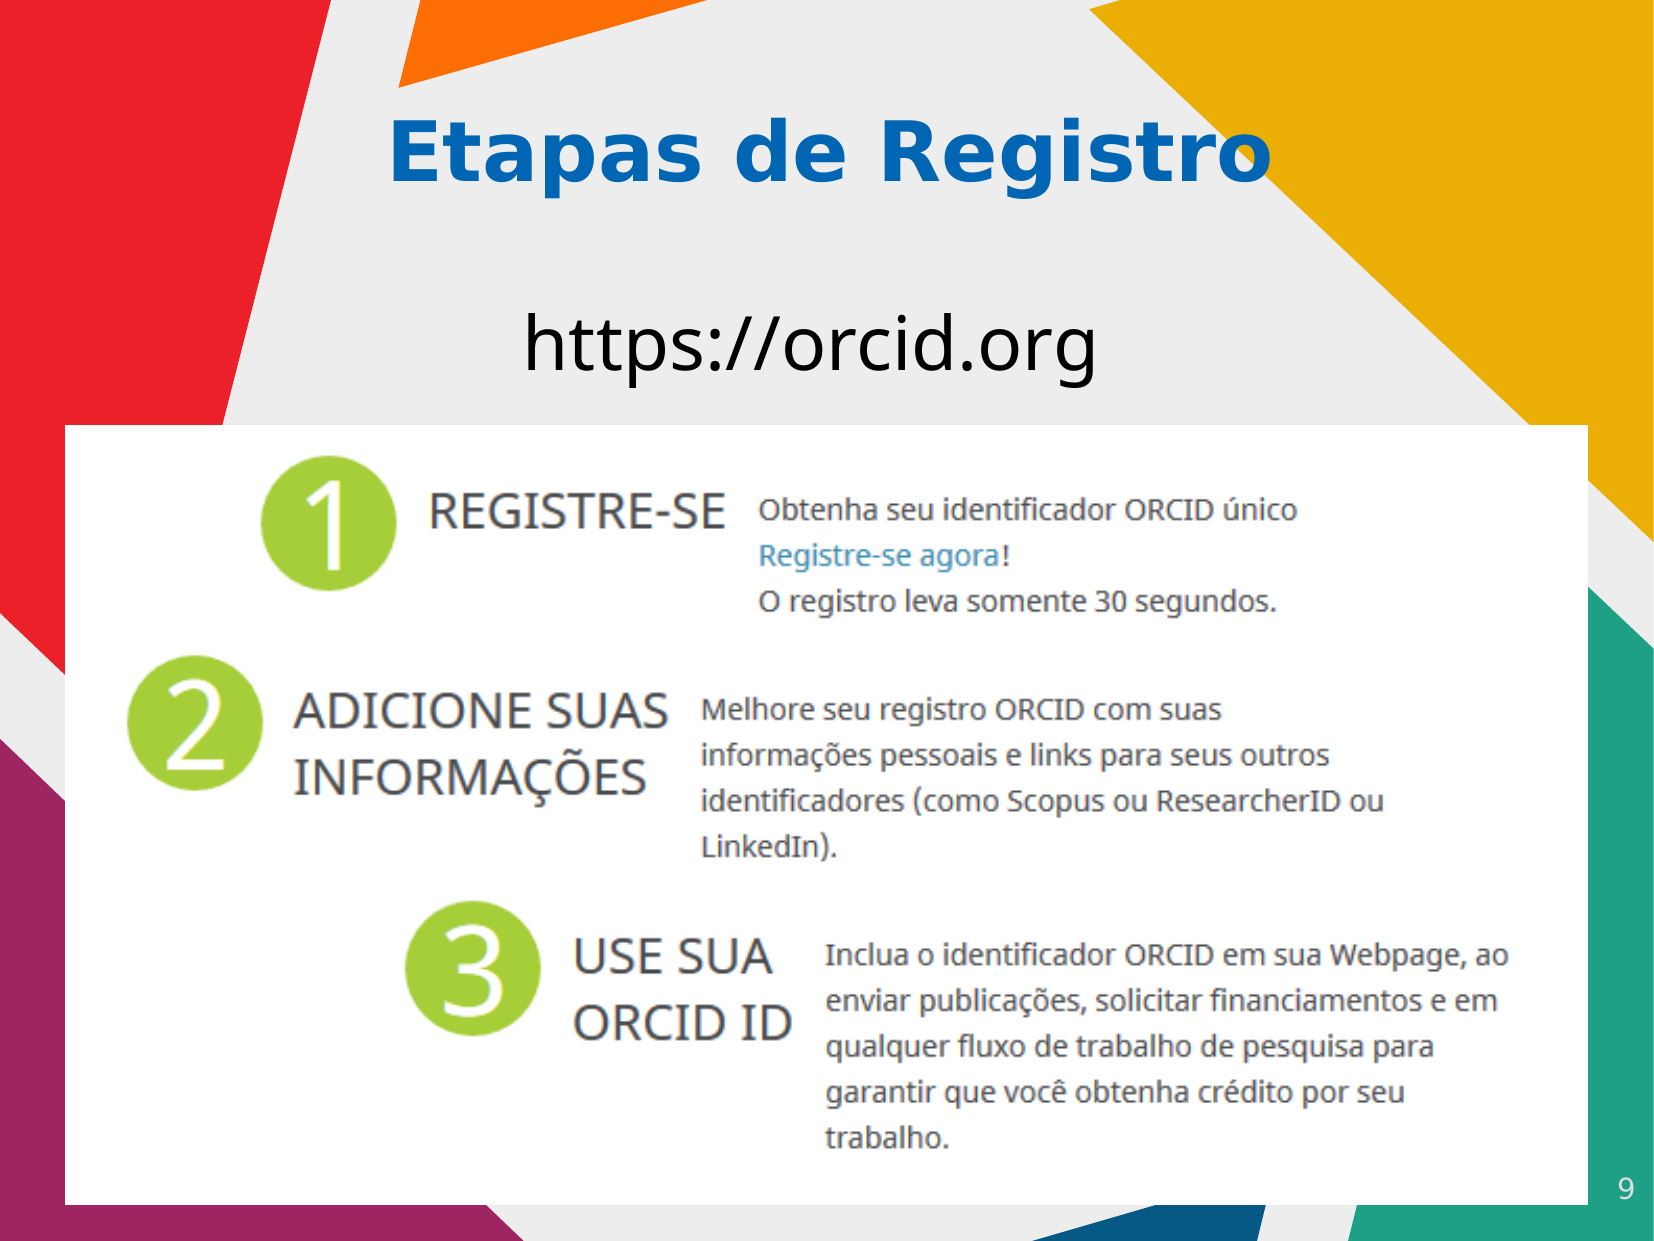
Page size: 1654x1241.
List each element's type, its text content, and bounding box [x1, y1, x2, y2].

list https://orcid.org [289, 290, 1372, 425]
picture [65, 425, 1588, 1205]
title Etapas de Registro [289, 49, 1372, 257]
